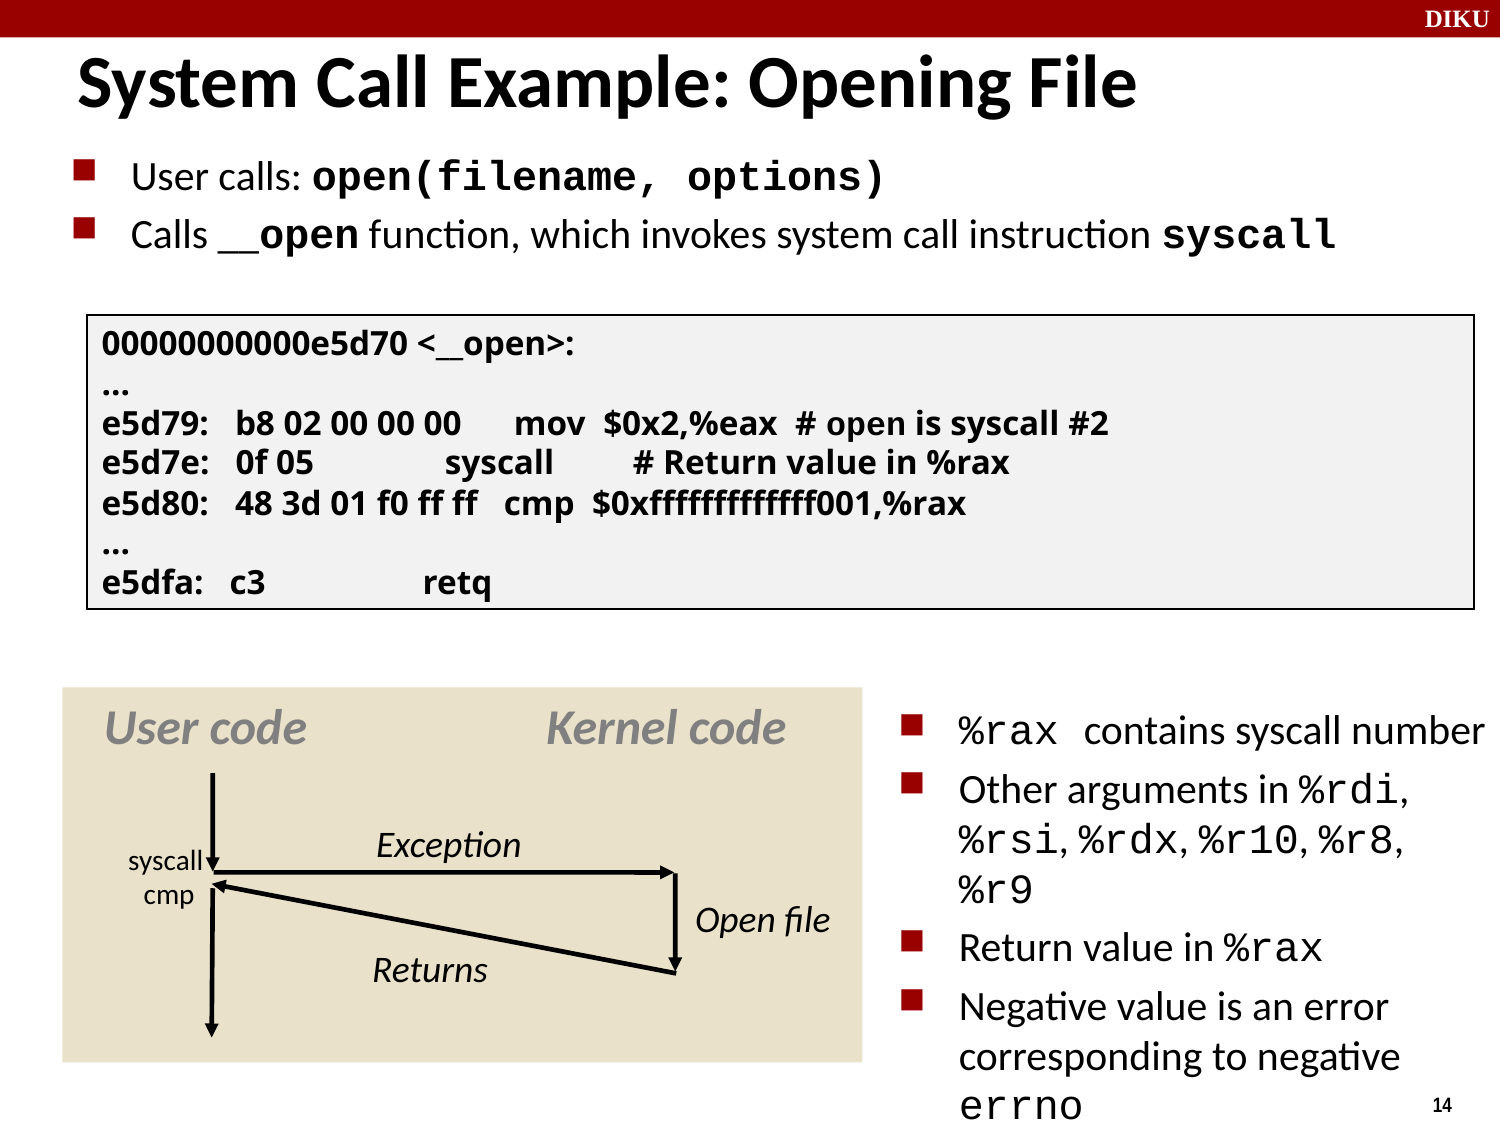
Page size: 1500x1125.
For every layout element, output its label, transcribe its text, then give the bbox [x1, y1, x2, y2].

list User calls: open(filename, options) Calls __open function, which invokes system call instruction syscall [59, 141, 1438, 313]
text_box Open file [680, 887, 881, 948]
text_box 00000000000e5d70 <__open>: ... e5d79: b8 02 00 00 00 mov $0x2,%eax # open is syscall #2 e5d7e: 0f 05 syscall # Return value in %rax e5d80: 48 3d 01 f0 ff ff cmp $0xfffffffffffff001,%rax ... e5dfa: c3 retq [86, 314, 1475, 609]
text_box Returns [357, 938, 503, 998]
text_box User code [89, 687, 323, 763]
text_box syscall [113, 834, 219, 885]
text_box Exception [361, 812, 537, 873]
text_box %rax contains syscall number Other arguments in %rdi, %rsi, %rdx, %r10, %r8, %r9 Return value in %rax Negative value is an error corresponding to negative errno [887, 695, 1500, 1113]
text_box Kernel code [531, 687, 802, 763]
title System Call Example: Opening File [62, 31, 1475, 125]
text_box cmp [128, 868, 210, 918]
text_box [62, 687, 863, 1063]
